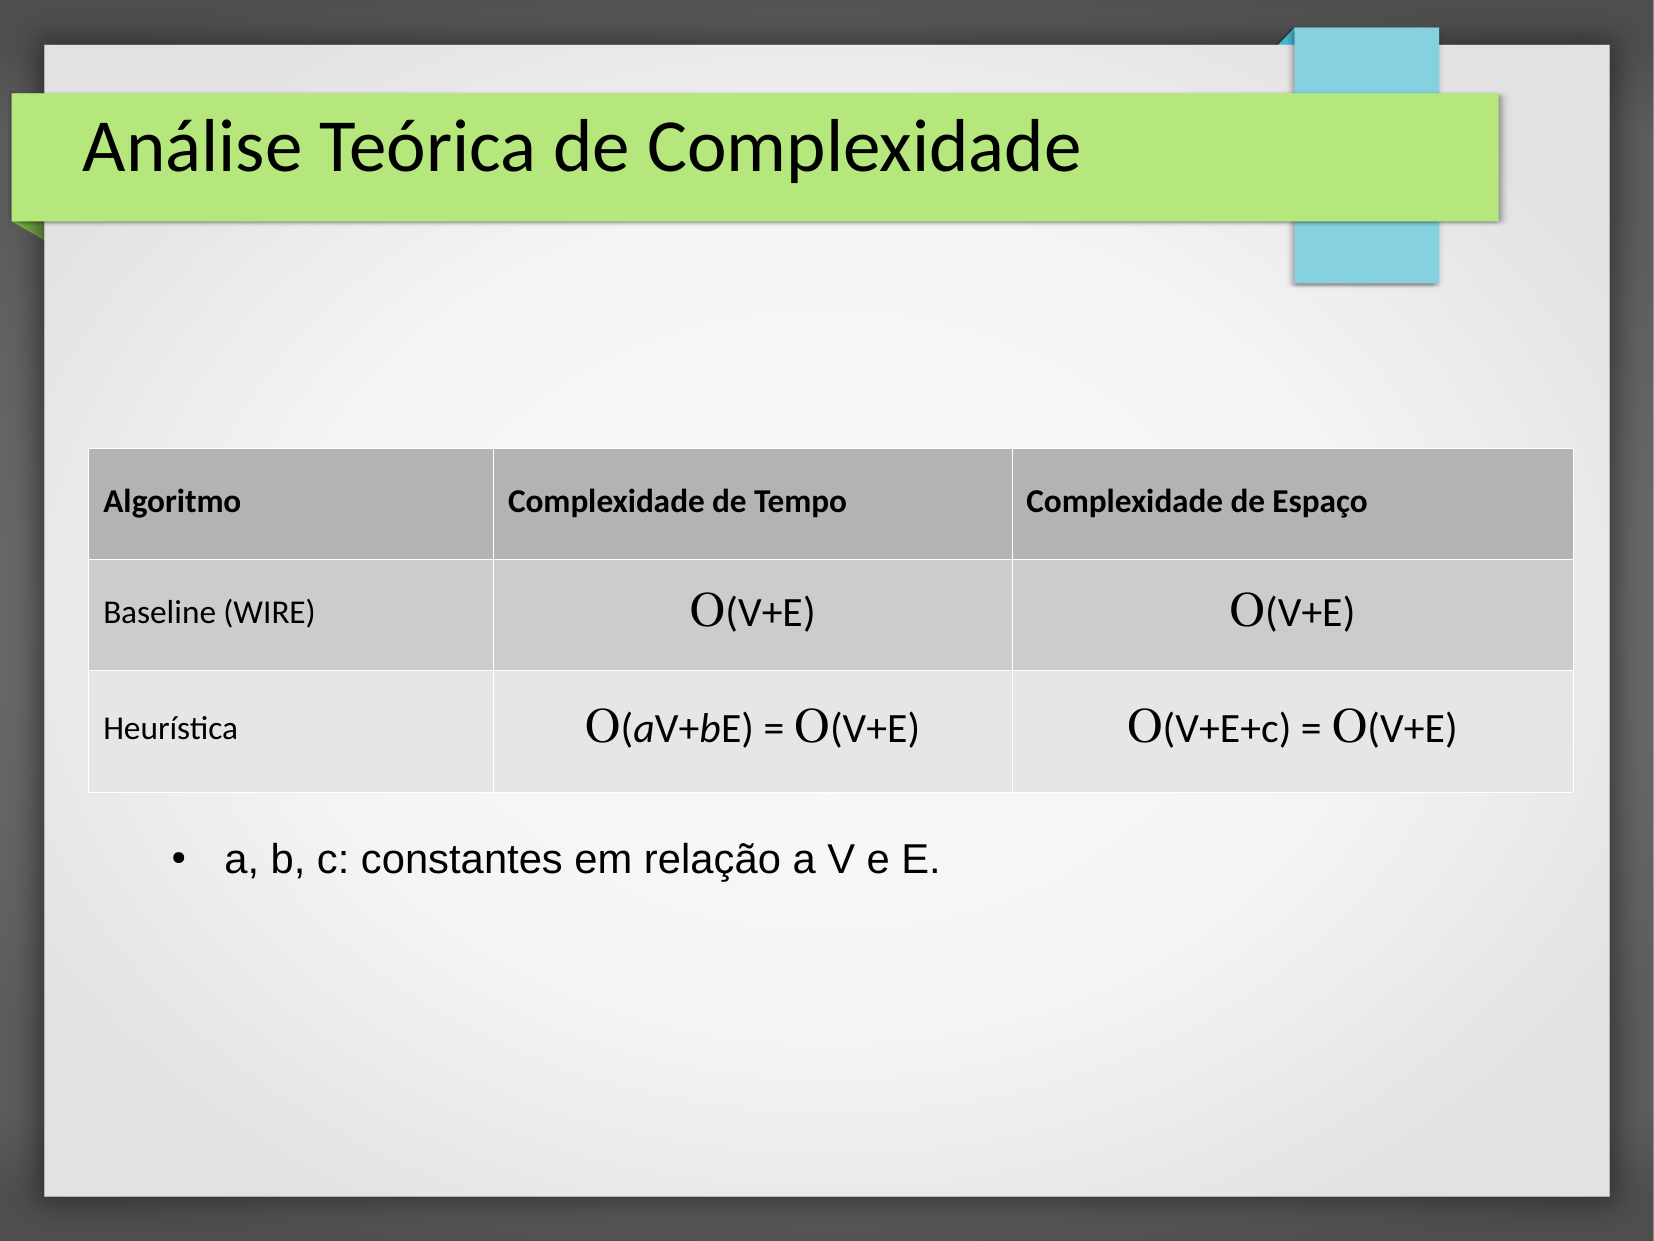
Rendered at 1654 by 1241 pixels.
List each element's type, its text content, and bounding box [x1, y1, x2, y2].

table_cell Ο(V+E+c) = Ο(V+E) [1013, 671, 1573, 792]
text_box a, b, c: constantes em relação a V e E. [153, 835, 993, 898]
table_header Complexidade de Tempo [494, 449, 1012, 559]
picture [0, 0, 1654, 1241]
table_cell Ο(V+E) [1013, 560, 1573, 670]
table_cell Heurística [89, 671, 493, 792]
title Análise Teórica de Complexidade [82, 49, 1571, 257]
table_cell Baseline (WIRE) [89, 560, 493, 670]
table_header Algoritmo [89, 449, 493, 559]
table_cell Ο(aV+bE) = Ο(V+E) [494, 671, 1012, 792]
table_header Complexidade de Espaço [1013, 449, 1573, 559]
table_cell Ο(V+E) [494, 560, 1012, 670]
